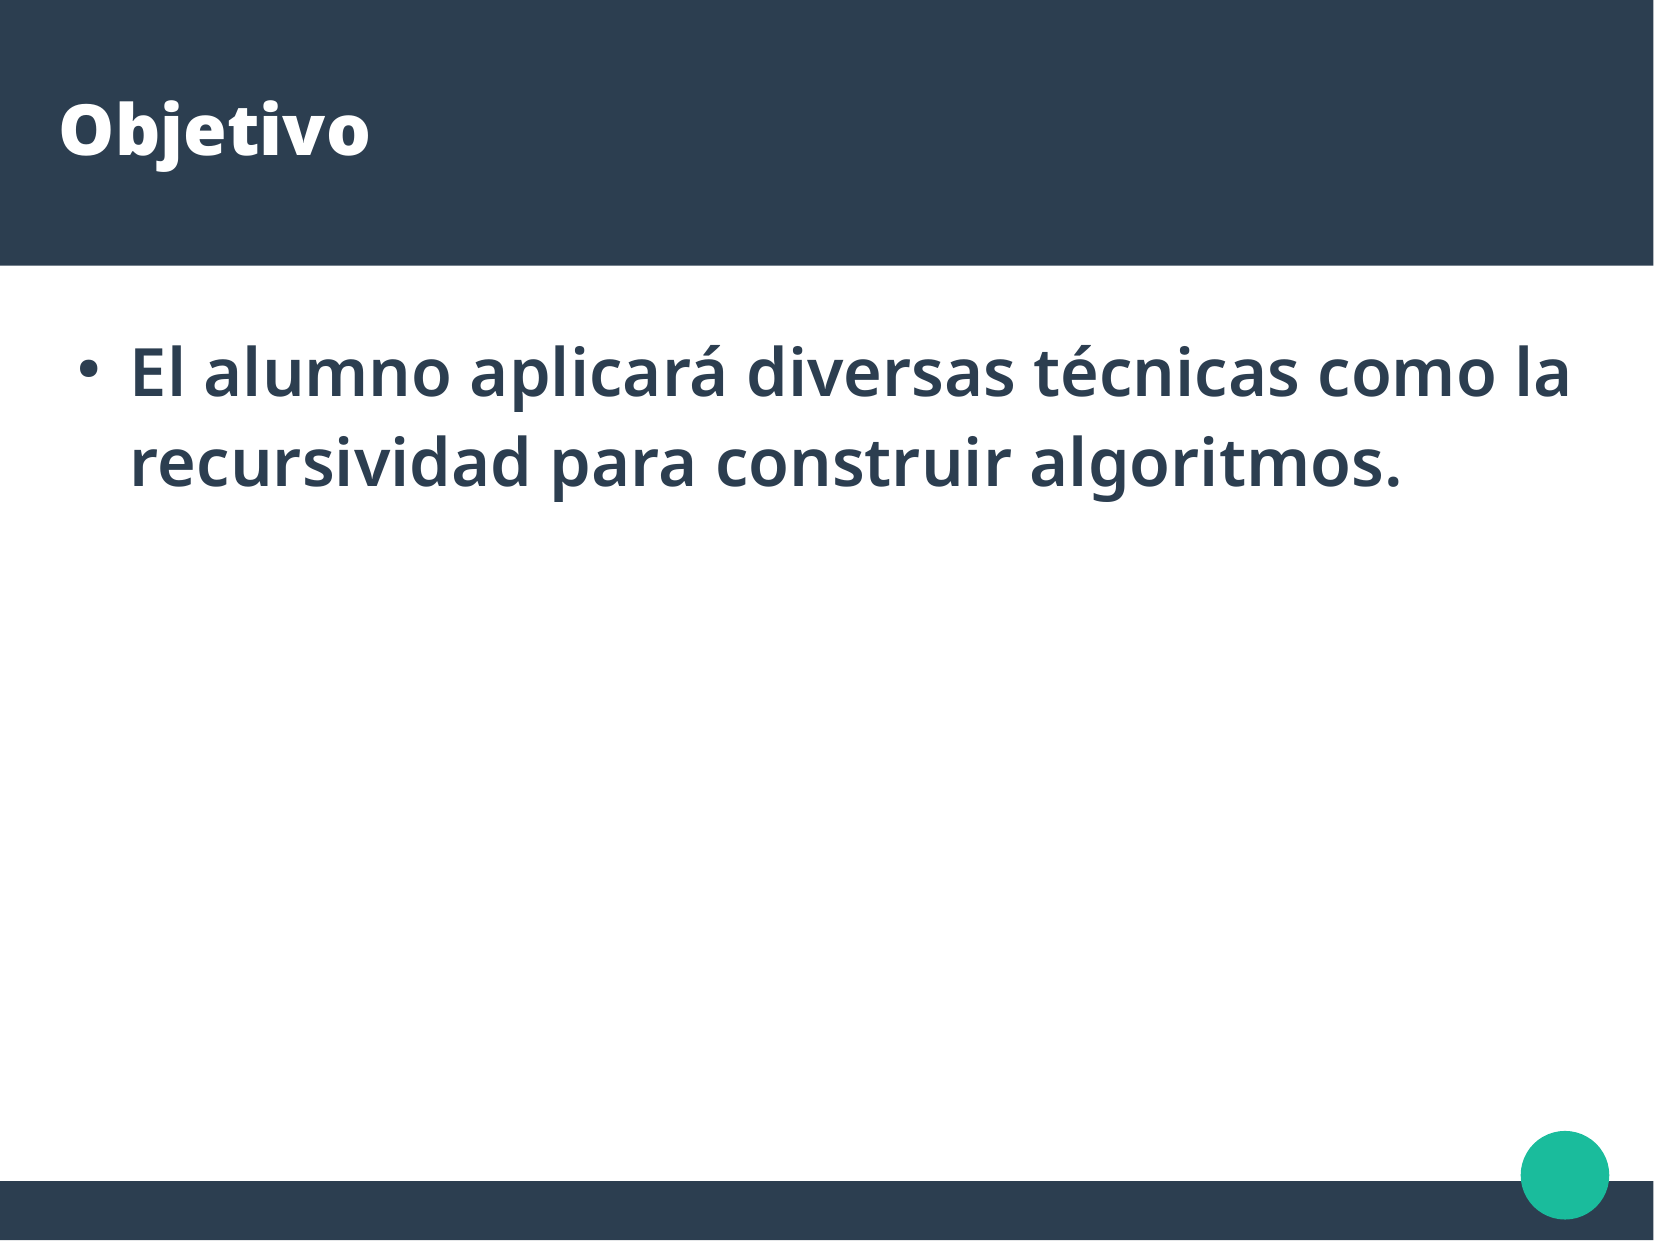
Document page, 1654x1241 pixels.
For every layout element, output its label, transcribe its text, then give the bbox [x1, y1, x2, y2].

list El alumno aplicará diversas técnicas como la recursividad para construir algoritmos. [59, 324, 1595, 1152]
title Objetivo [59, 56, 1595, 200]
